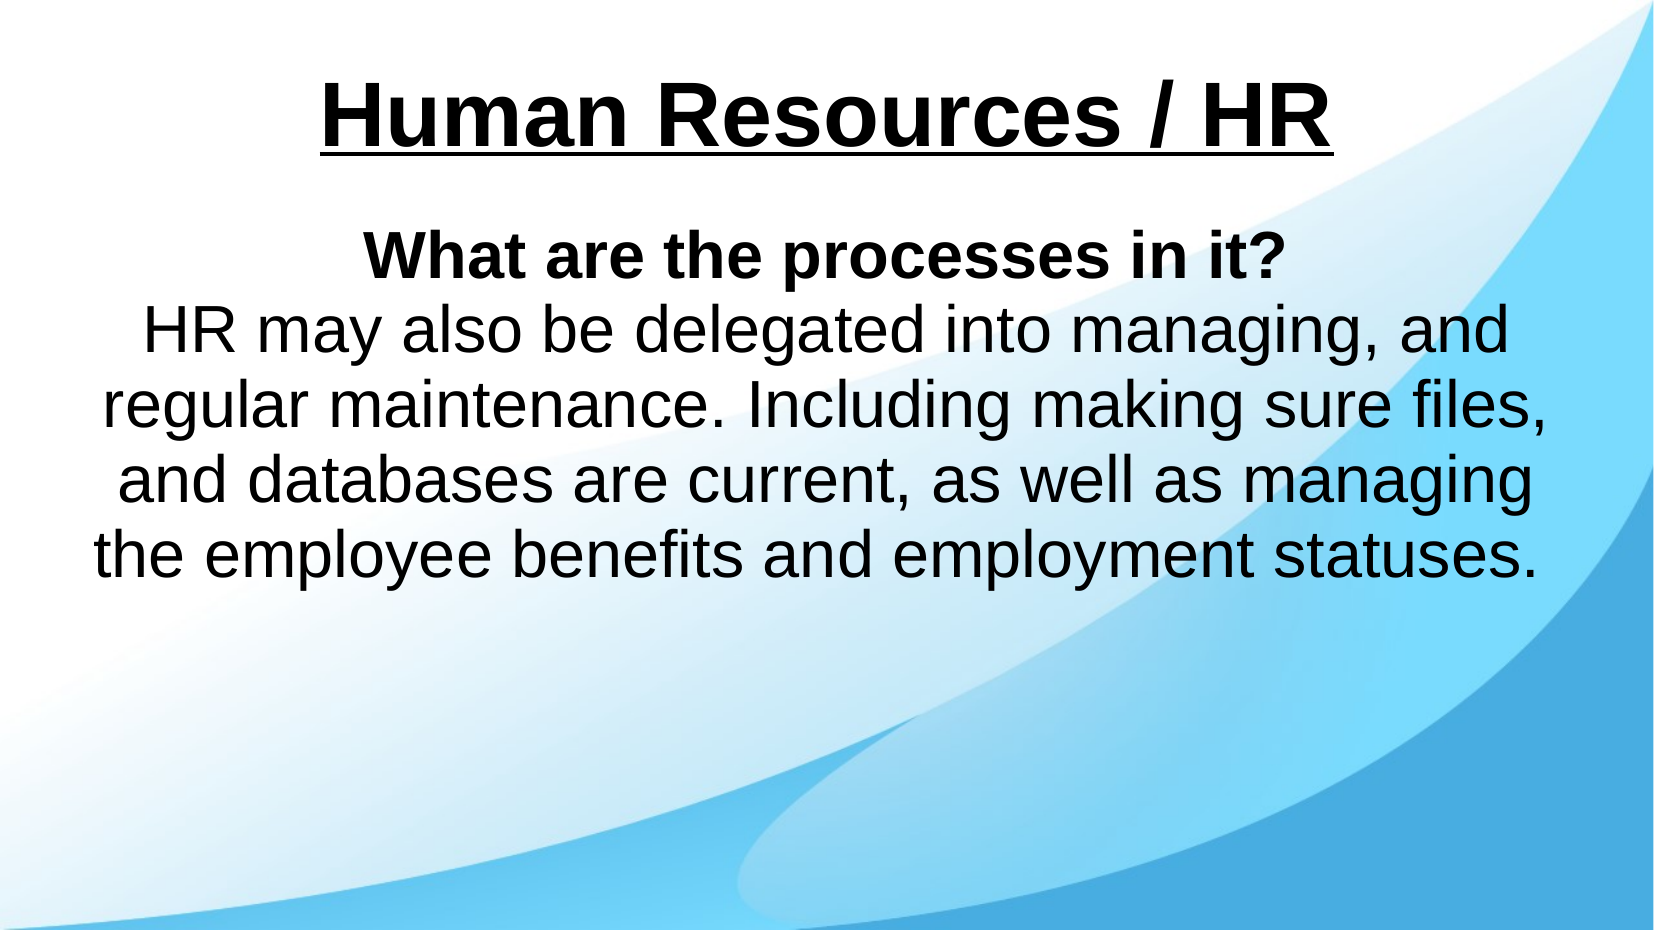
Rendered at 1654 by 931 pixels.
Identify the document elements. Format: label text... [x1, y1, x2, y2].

picture [0, 0, 1654, 931]
subtitle What are the processes in it? HR may also be delegated into managing, and regular maintenance. Including making sure files, and databases are current, as well as managing the employee benefits and employment statuses. [82, 217, 1571, 758]
title Human Resources / HR [82, 37, 1571, 193]
